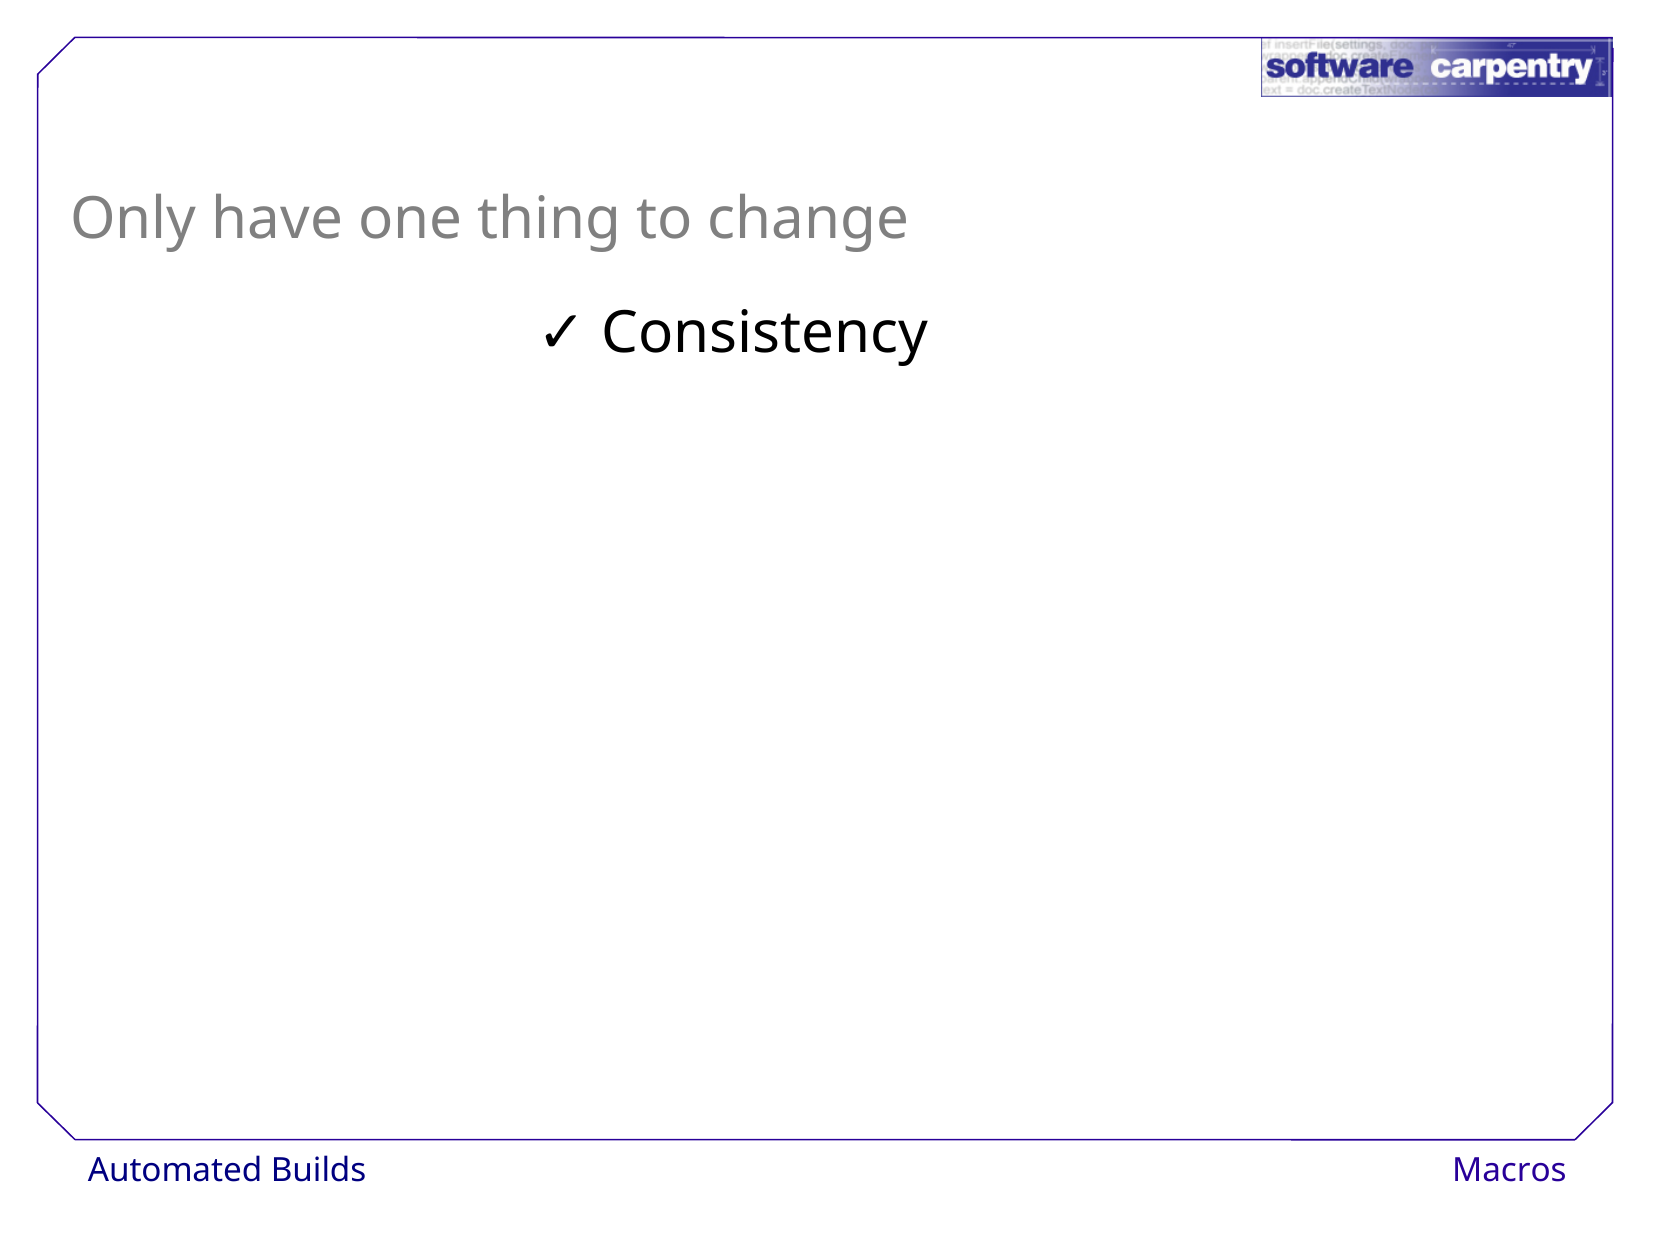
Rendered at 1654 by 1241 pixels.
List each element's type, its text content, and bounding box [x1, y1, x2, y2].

text_box ✓ Consistency [522, 251, 1093, 372]
text_box Only have one thing to change [55, 138, 1075, 469]
picture [1261, 39, 1613, 97]
